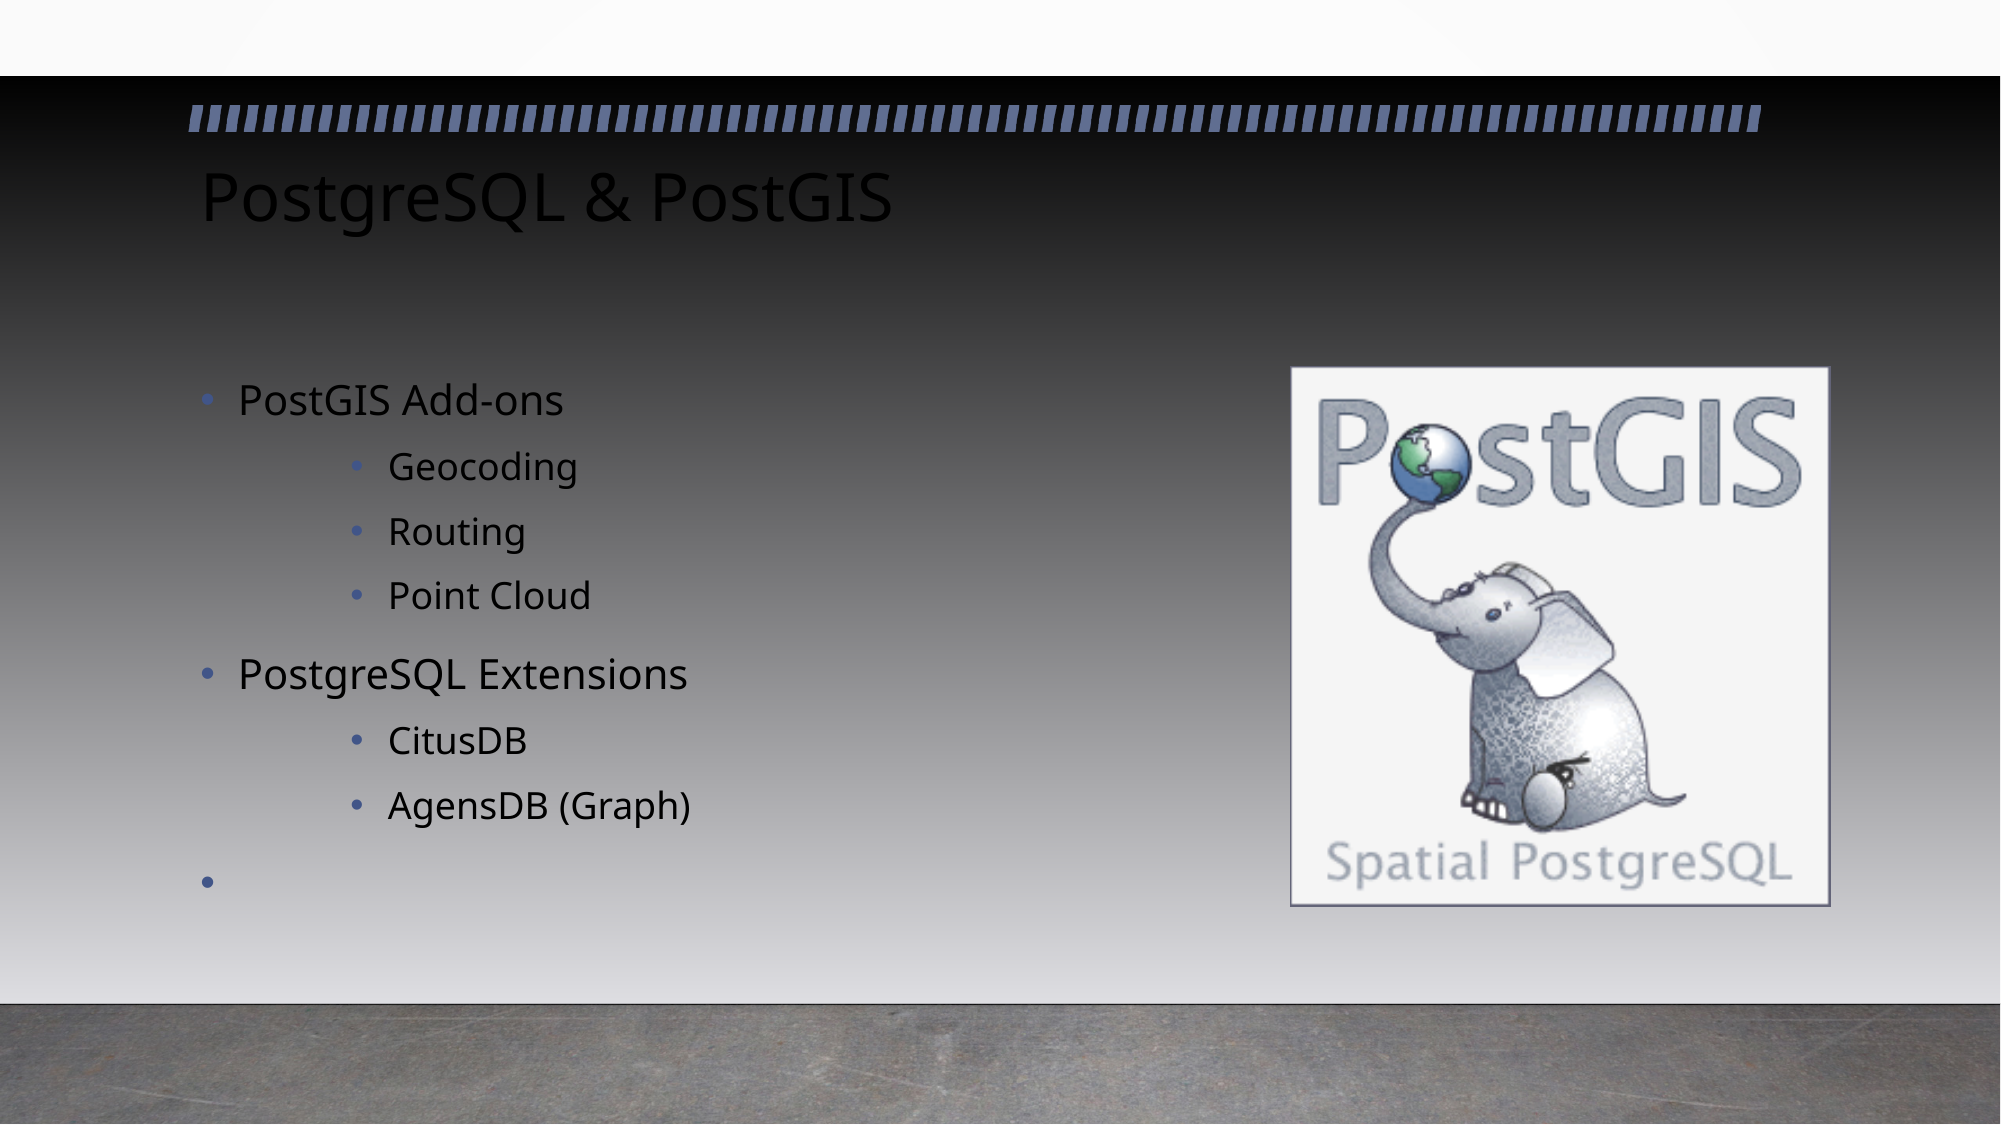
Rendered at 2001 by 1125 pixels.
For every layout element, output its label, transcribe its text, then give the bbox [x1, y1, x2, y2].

picture [1290, 366, 1831, 907]
list PostGIS Add-ons Geocoding Routing Point Cloud PostgreSQL Extensions CitusDB AgensDB (Graph) [185, 356, 1251, 897]
title PostgreSQL & PostGIS [185, 156, 1761, 329]
